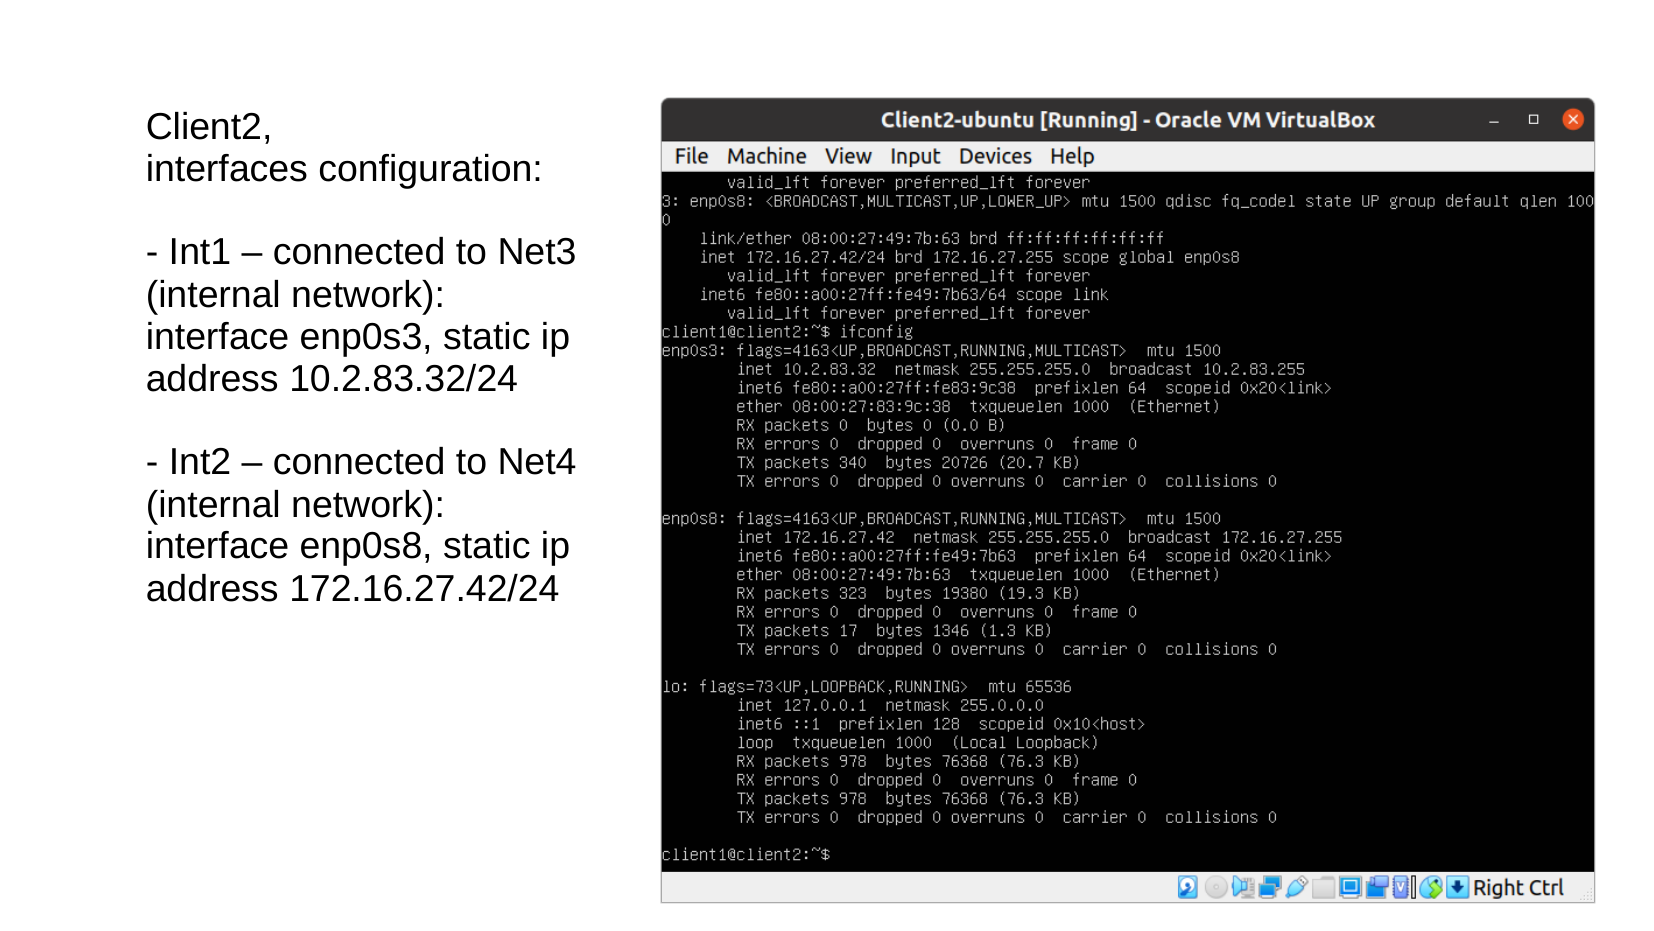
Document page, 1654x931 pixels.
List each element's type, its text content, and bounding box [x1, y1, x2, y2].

title Client2, interfaces configuration: - Int1 – connected to Net3 (internal network): interface enp0s3, static ip address 10.2.83.32/24 - Int2 – connected to Net4 (internal network): interface enp0s8, static ip address 172.16.27.42/24 [75, 105, 593, 609]
picture [650, 89, 1606, 914]
